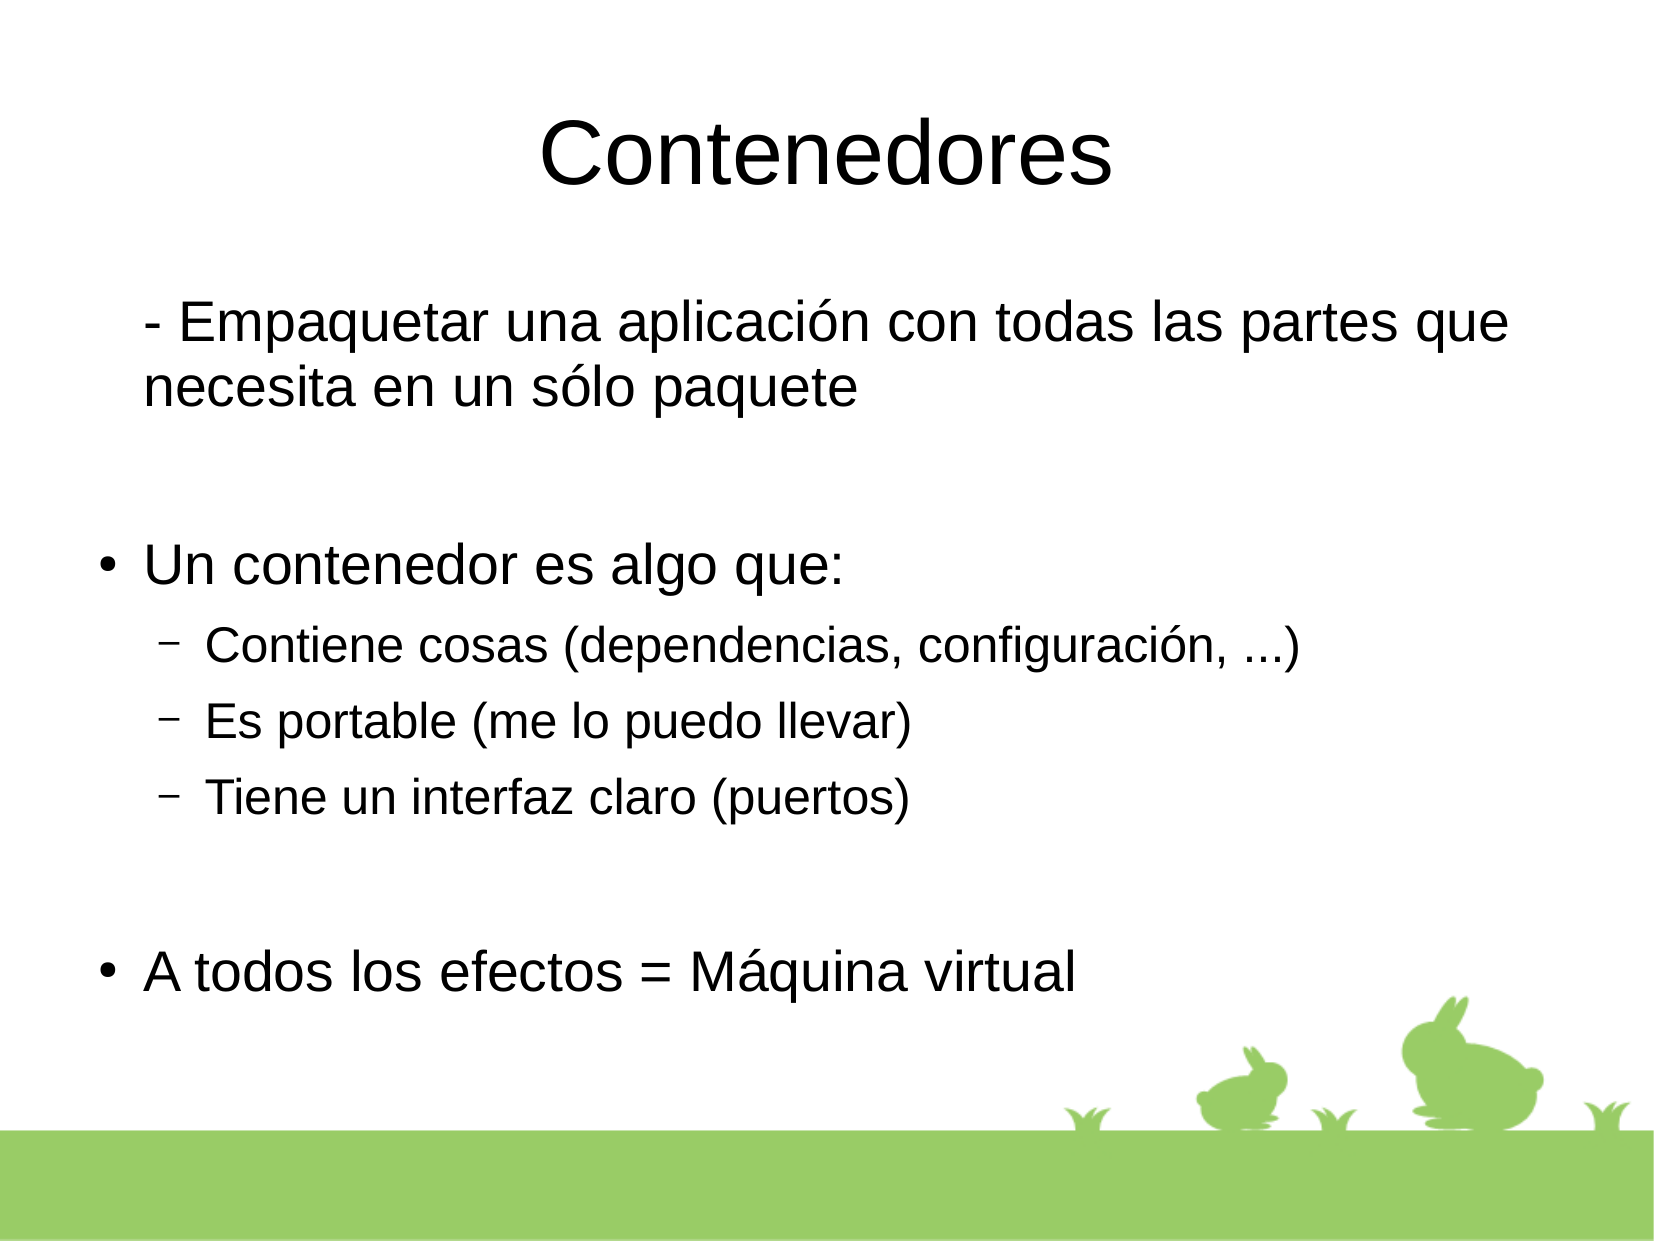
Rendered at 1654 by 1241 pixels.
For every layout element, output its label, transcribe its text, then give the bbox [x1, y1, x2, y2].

list - Empaquetar una aplicación con todas las partes que necesita en un sólo paquete Un contenedor es algo que: Contiene cosas (dependencias, configuración, ...) Es portable (me lo puedo llevar) Tiene un interfaz claro (puertos) A todos los efectos = Máquina virtual [82, 290, 1571, 1010]
title Contenedores [82, 49, 1571, 257]
picture [0, 0, 1654, 1241]
